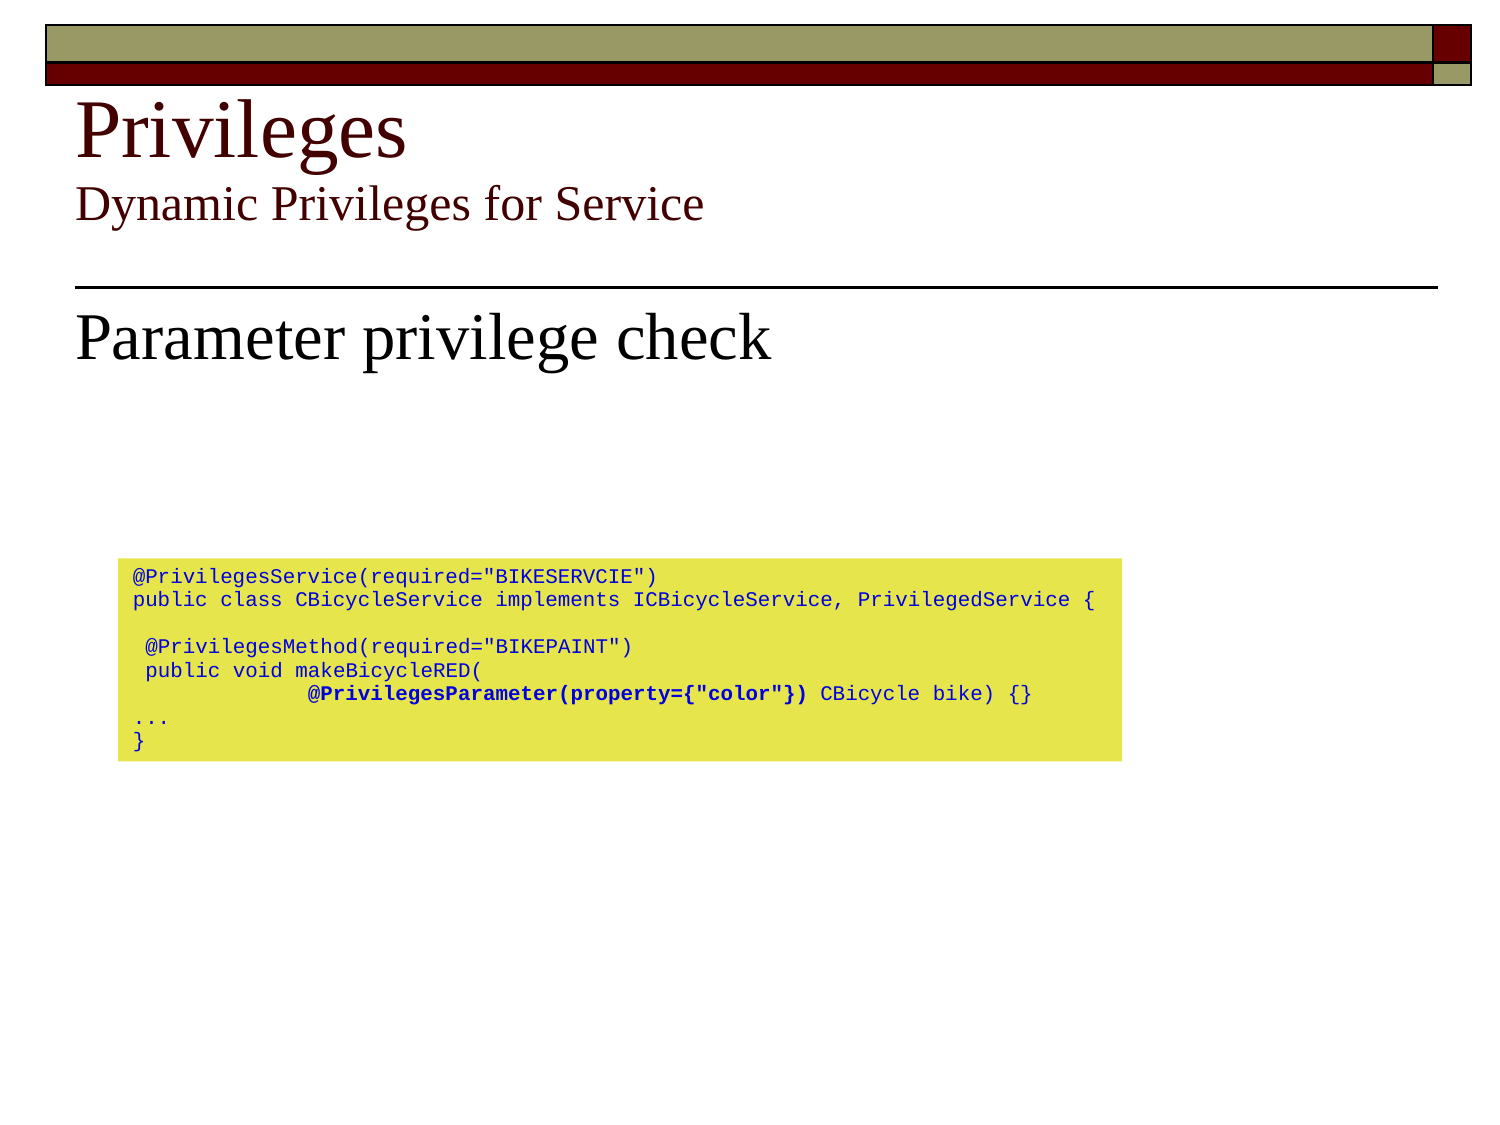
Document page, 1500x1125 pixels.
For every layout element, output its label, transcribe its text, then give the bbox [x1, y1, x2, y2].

title Privileges Dynamic Privileges for Service [75, 39, 1426, 276]
list Parameter privilege check [75, 299, 1426, 1006]
